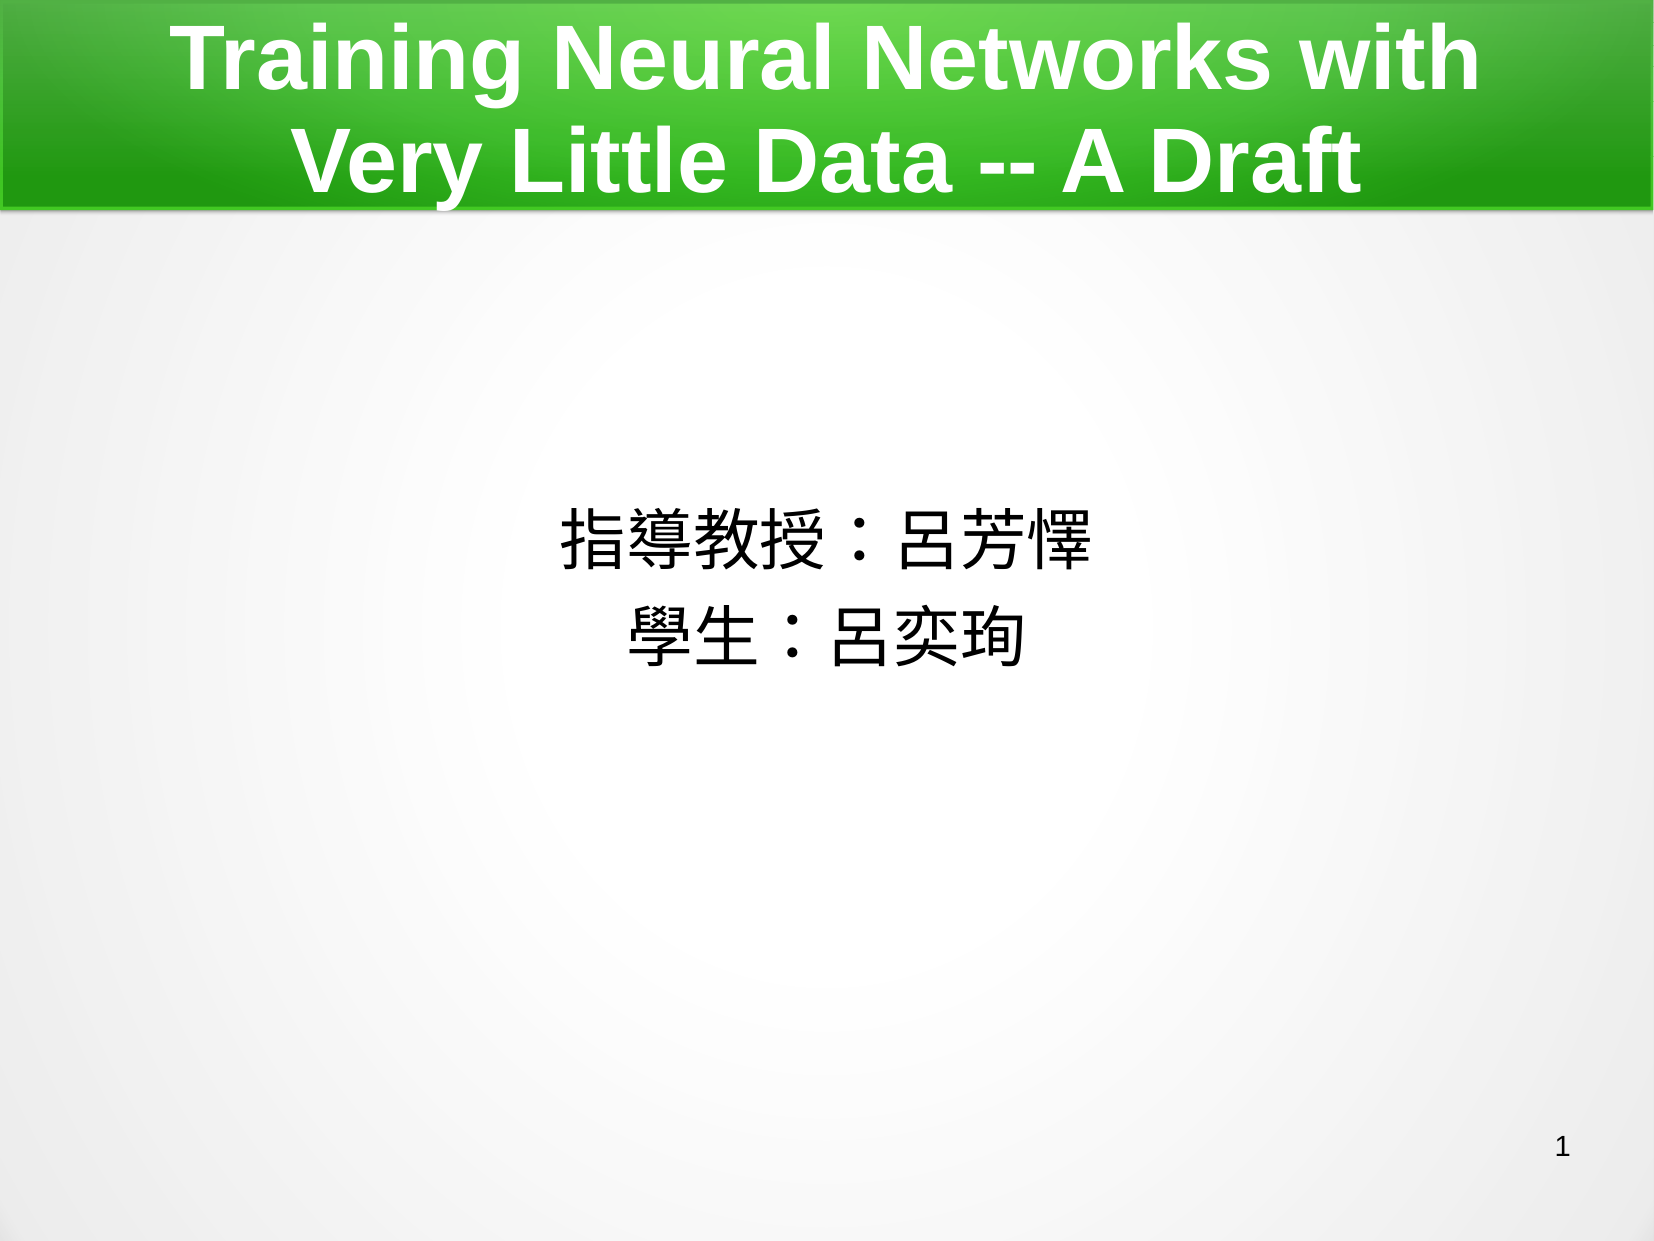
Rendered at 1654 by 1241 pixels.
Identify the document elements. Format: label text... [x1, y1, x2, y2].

title Training Neural Networks with Very Little Data -- A Draft [82, 5, 1571, 213]
subtitle 指導教授：呂芳懌 學生：呂奕珣 [82, 299, 1571, 1019]
